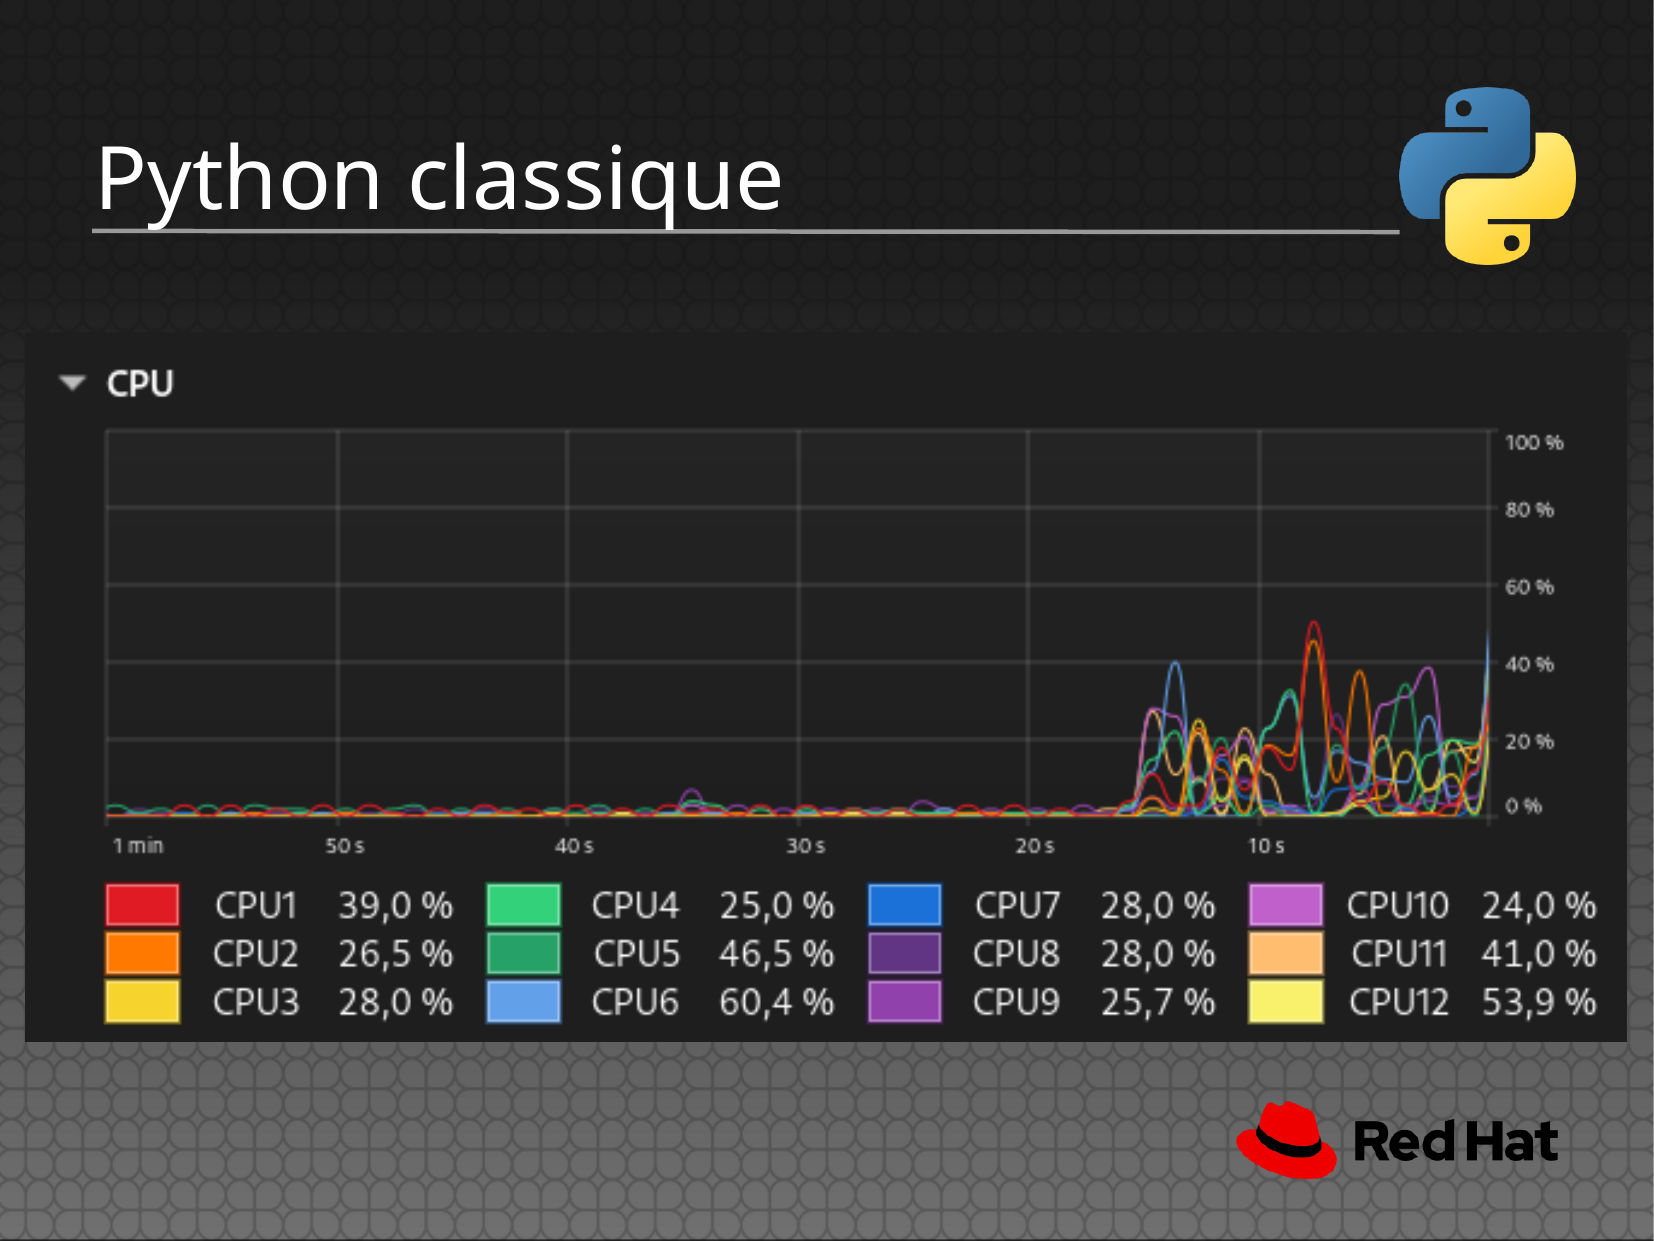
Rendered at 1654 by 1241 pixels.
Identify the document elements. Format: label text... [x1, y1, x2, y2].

title Python classique [94, 100, 1426, 251]
picture [0, 0, 1654, 1241]
